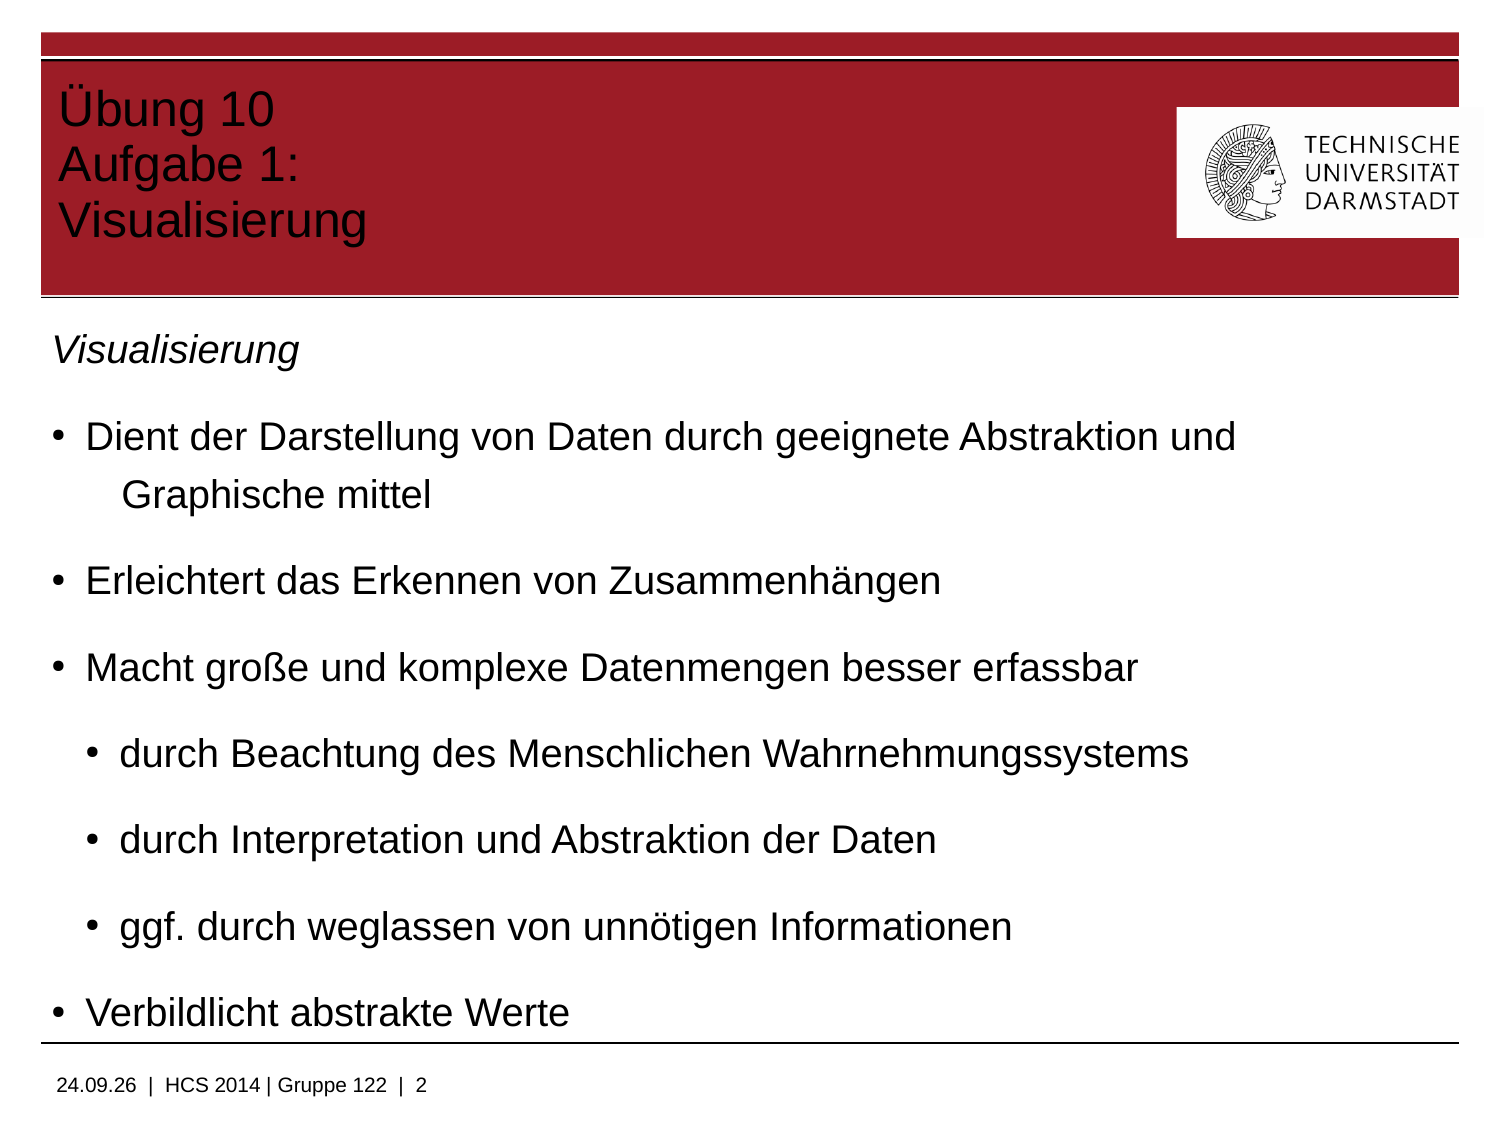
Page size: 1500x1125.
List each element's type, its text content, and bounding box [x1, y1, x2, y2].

title Übung 10 Aufgabe 1: Visualisierung [59, 80, 1149, 249]
text_box Visualisierung Dient der Darstellung von Daten durch geeignete Abstraktion und Graphische mittel Erleichtert das Erkennen von Zusammenhängen Macht große und komplexe Datenmengen besser erfassbar durch Beachtung des Menschlichen Wahrnehmungssystems durch Interpretation und Abstraktion der Daten ggf. durch weglassen von unnötigen Informationen Verbildlicht abstrakte Werte [51, 313, 1453, 1040]
picture [1176, 107, 1484, 238]
